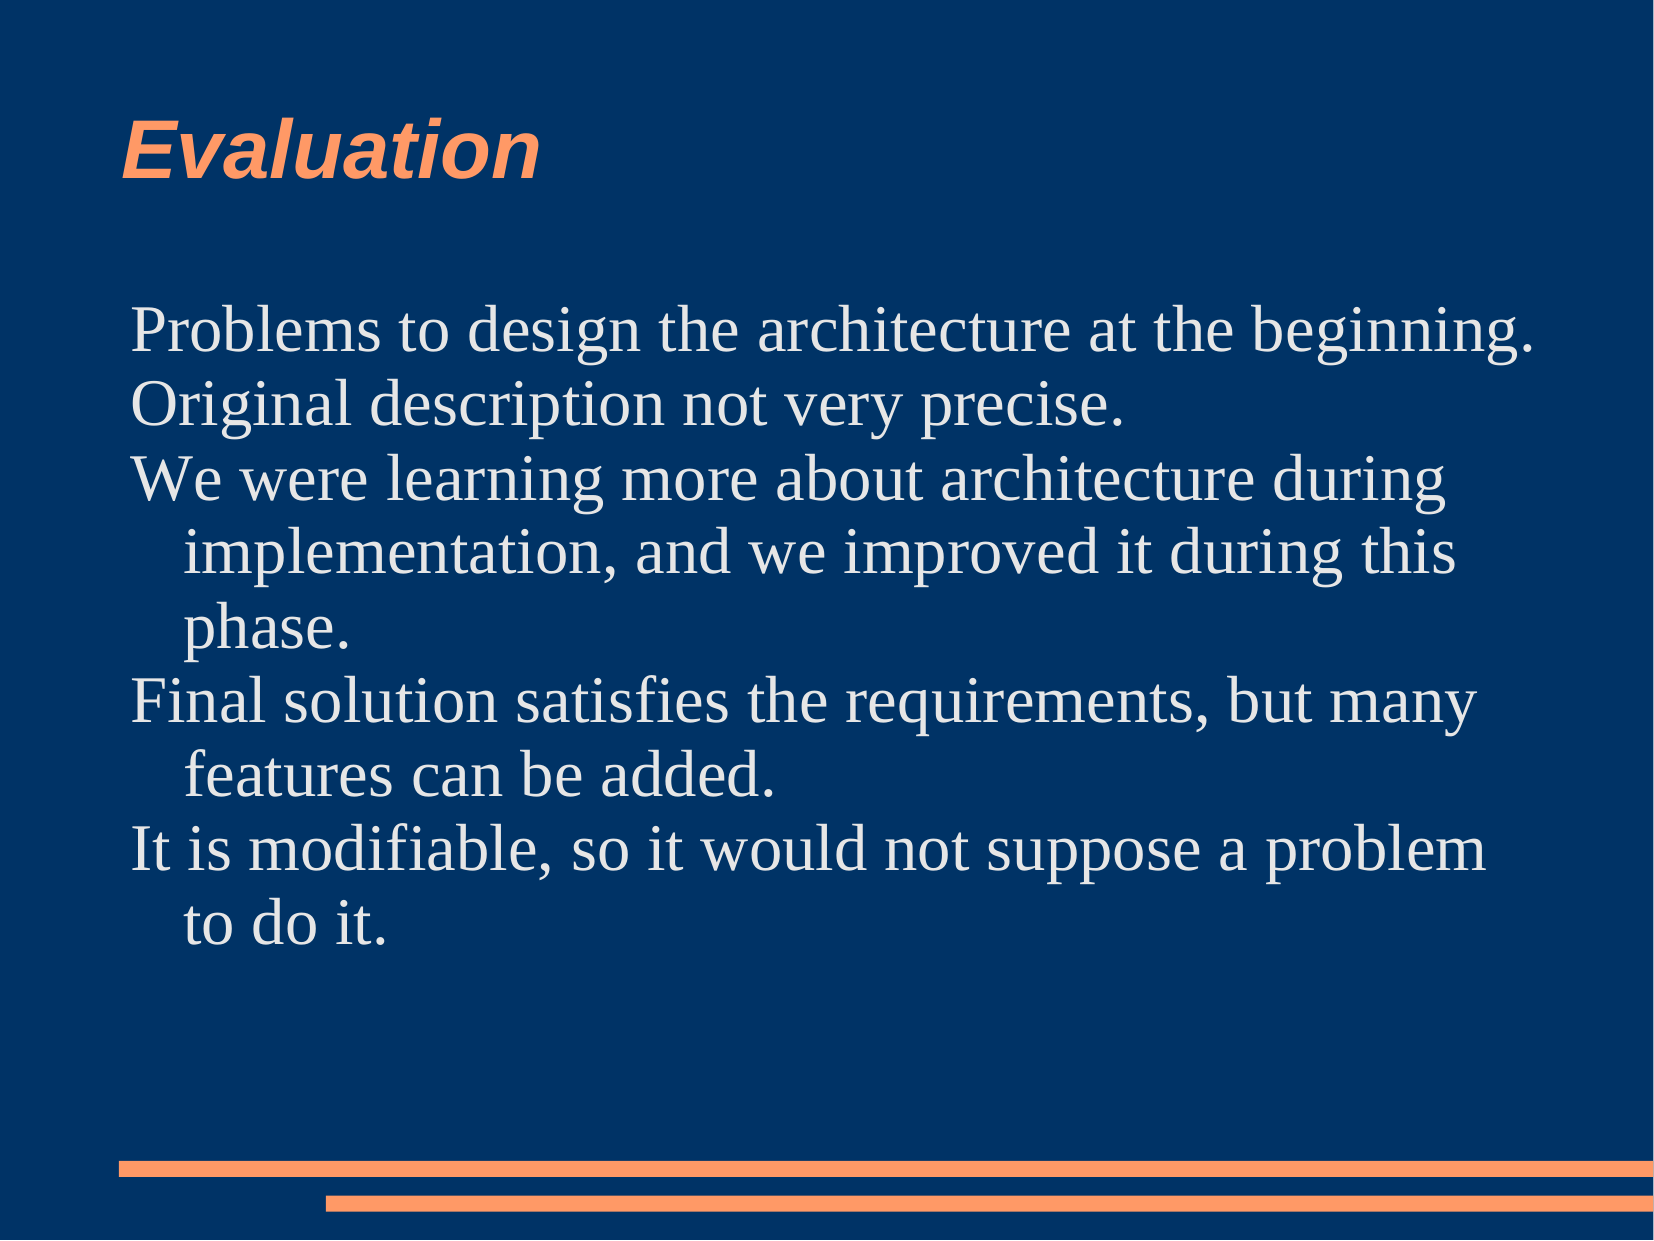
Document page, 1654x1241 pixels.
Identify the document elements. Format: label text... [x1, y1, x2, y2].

title Evaluation [121, 53, 1534, 247]
list Problems to design the architecture at the beginning. Original description not very precise. We were learning more about architecture during implementation, and we improved it during this phase. Final solution satisfies the requirements, but many features can be added. It is modifiable, so it would not suppose a problem to do it. [112, 292, 1552, 1088]
